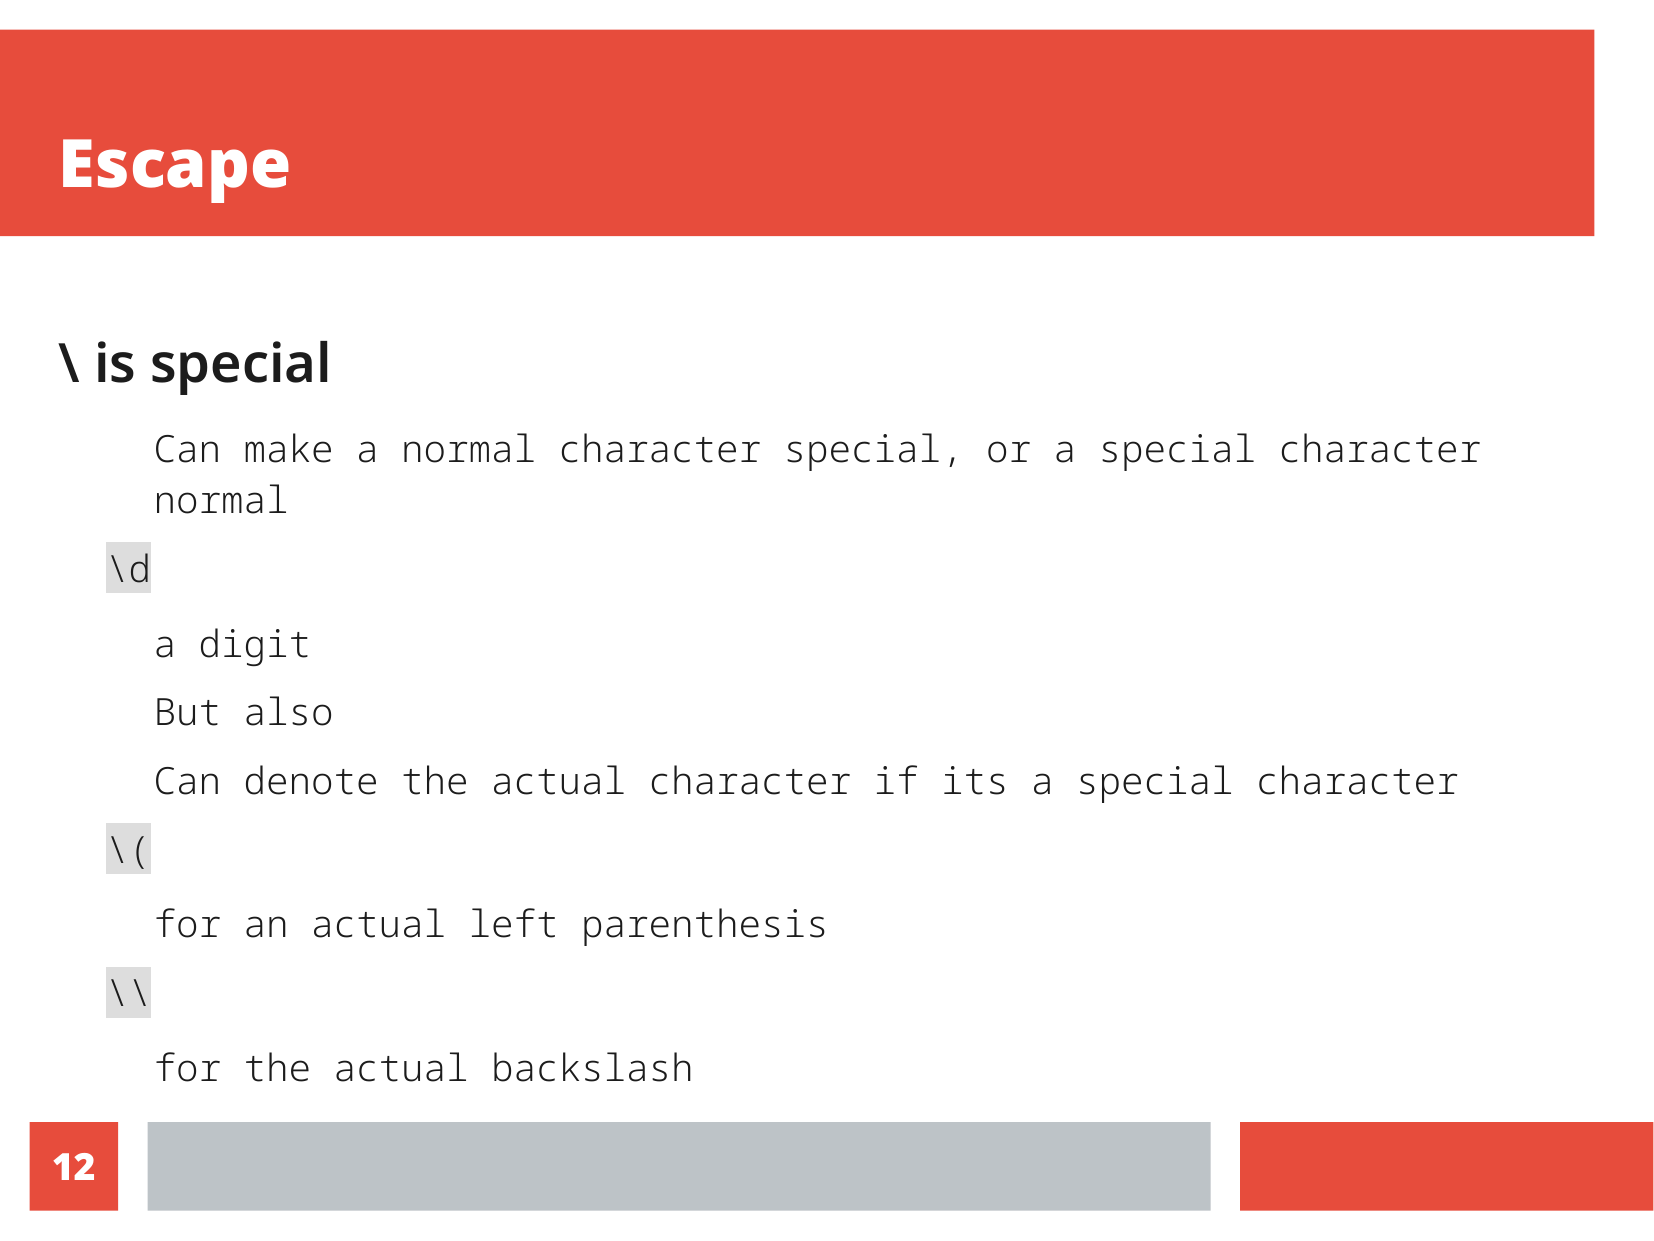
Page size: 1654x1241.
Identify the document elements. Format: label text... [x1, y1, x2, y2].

title Escape [59, 59, 1595, 207]
list \ is special Can make a normal character special, or a special character normal \d a digit But also Can denote the actual character if its a special character \( for an actual left parenthesis \\ for the actual backslash [59, 324, 1565, 1093]
